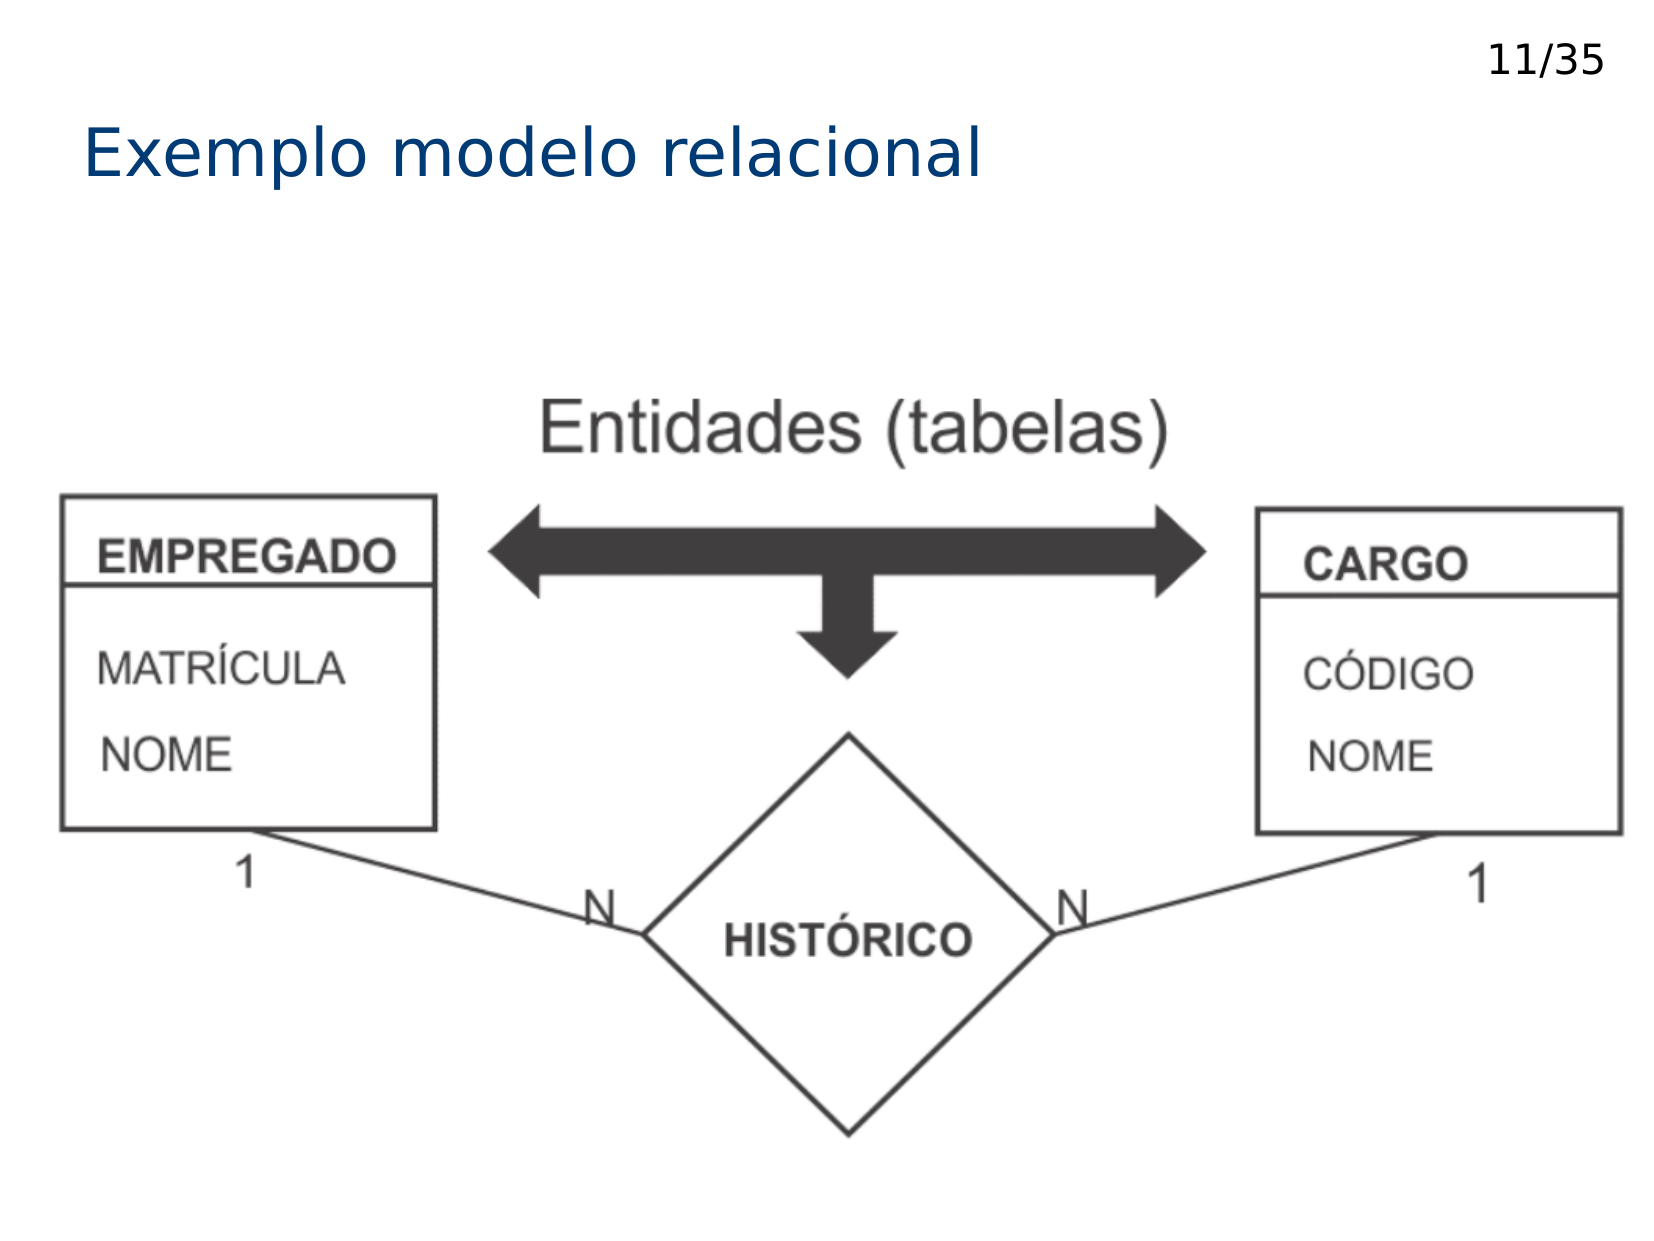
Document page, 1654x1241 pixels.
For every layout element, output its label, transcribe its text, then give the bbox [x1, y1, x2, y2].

title Exemplo modelo relacional [82, 75, 1571, 231]
picture [56, 396, 1628, 1141]
